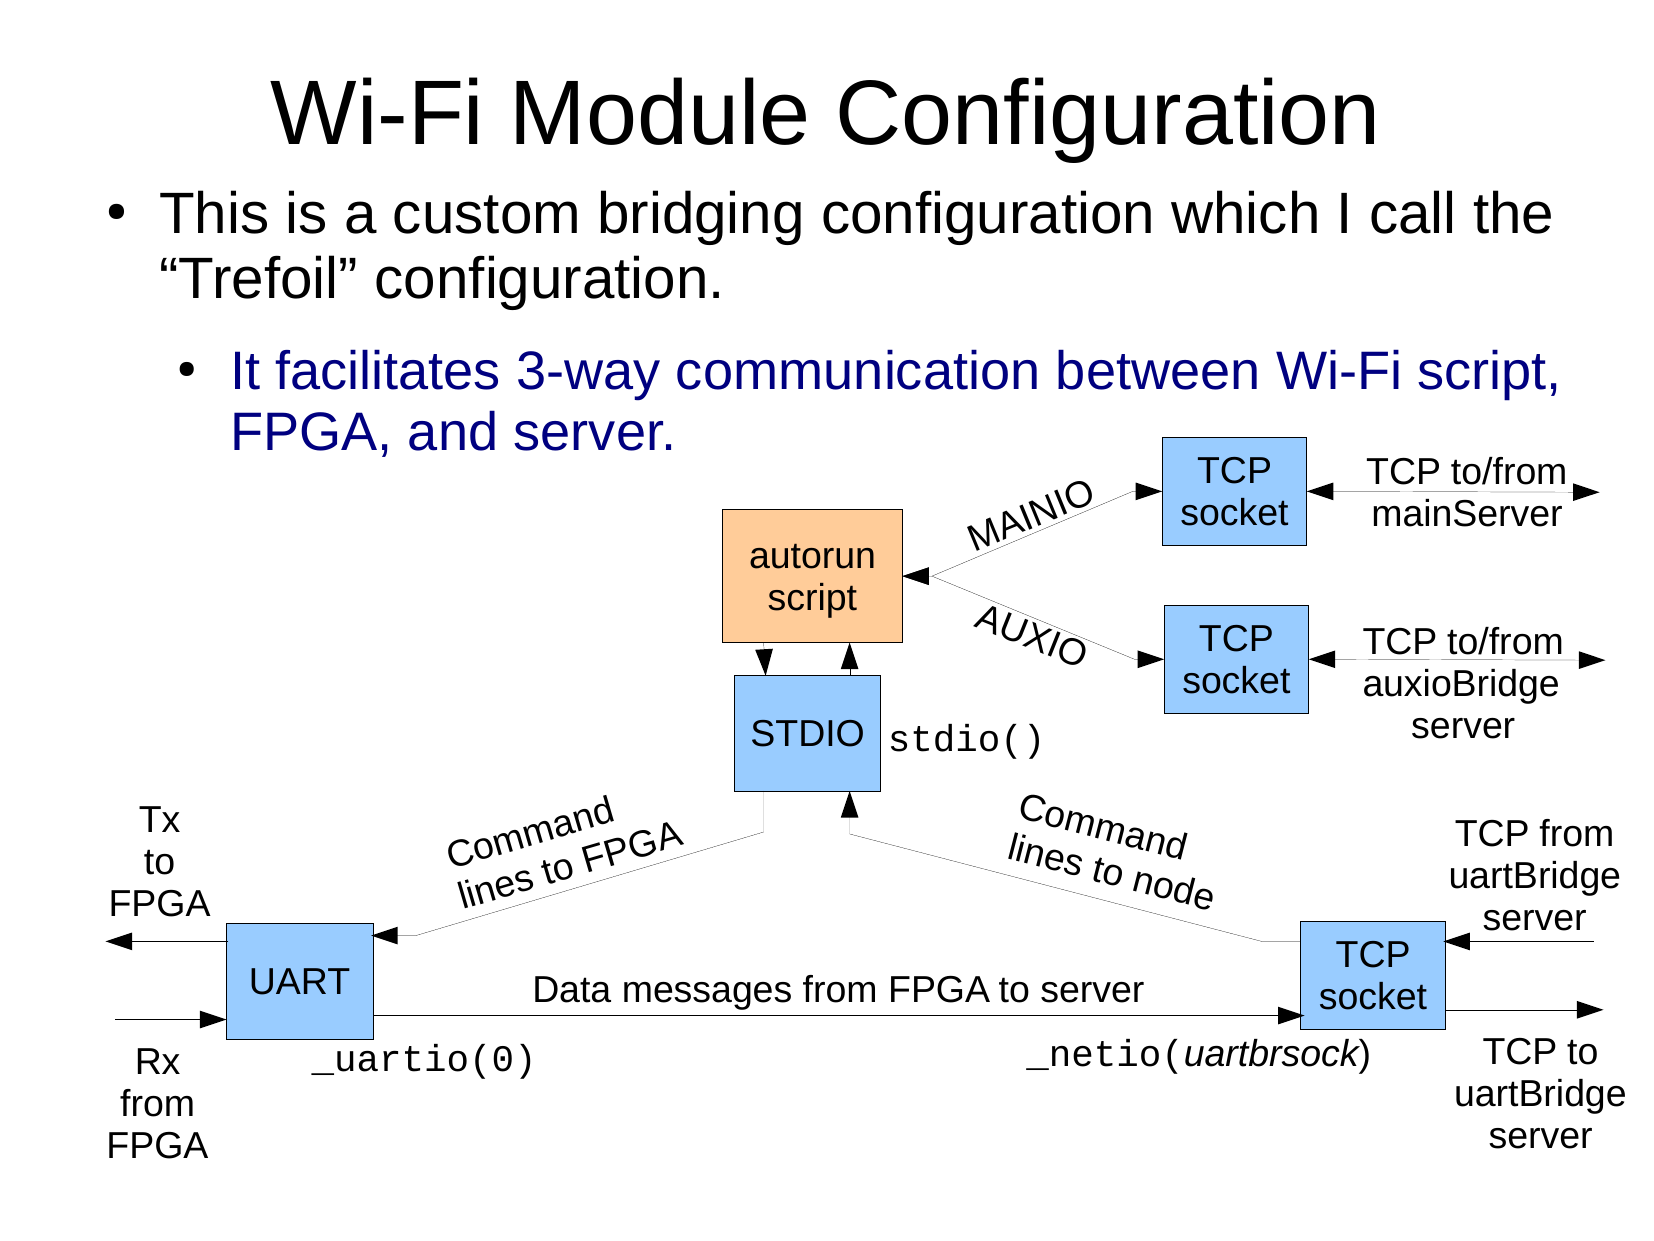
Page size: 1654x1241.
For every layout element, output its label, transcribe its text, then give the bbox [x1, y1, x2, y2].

text_box Data messages from FPGA to server [517, 960, 1160, 1018]
text_box Rx from FPGA [91, 1033, 224, 1179]
text_box Command lines to node [987, 774, 1247, 931]
text_box TCP socket [1162, 437, 1307, 546]
text_box TCP to uartBridge server [1439, 1023, 1642, 1173]
text_box _uartio(0) [296, 1033, 552, 1088]
title Wi-Fi Module Configuration [82, 49, 1571, 176]
text_box TCP socket [1300, 921, 1446, 1030]
text_box Command lines to FPGA [424, 760, 704, 929]
text_box TCP to/from auxioBridge server [1347, 613, 1580, 755]
list This is a custom bridging configuration which I call the “Trefoil” configuration. It facilitates 3-way communication between Wi-Fi script, FPGA, and server. [88, 180, 1577, 462]
text_box TCP socket [1164, 605, 1309, 714]
text_box stdio() [873, 712, 1061, 768]
text_box AUXIO [953, 582, 1111, 690]
text_box UART [226, 923, 374, 1040]
text_box TCP from uartBridge server [1433, 804, 1636, 954]
text_box Tx to FPGA [93, 790, 226, 932]
text_box TCP to/from mainServer [1351, 443, 1583, 543]
text_box _netio(uartbrsock) [1011, 1025, 1387, 1085]
text_box STDIO [734, 675, 881, 792]
text_box MAINIO [944, 457, 1118, 573]
text_box autorun script [722, 509, 903, 643]
